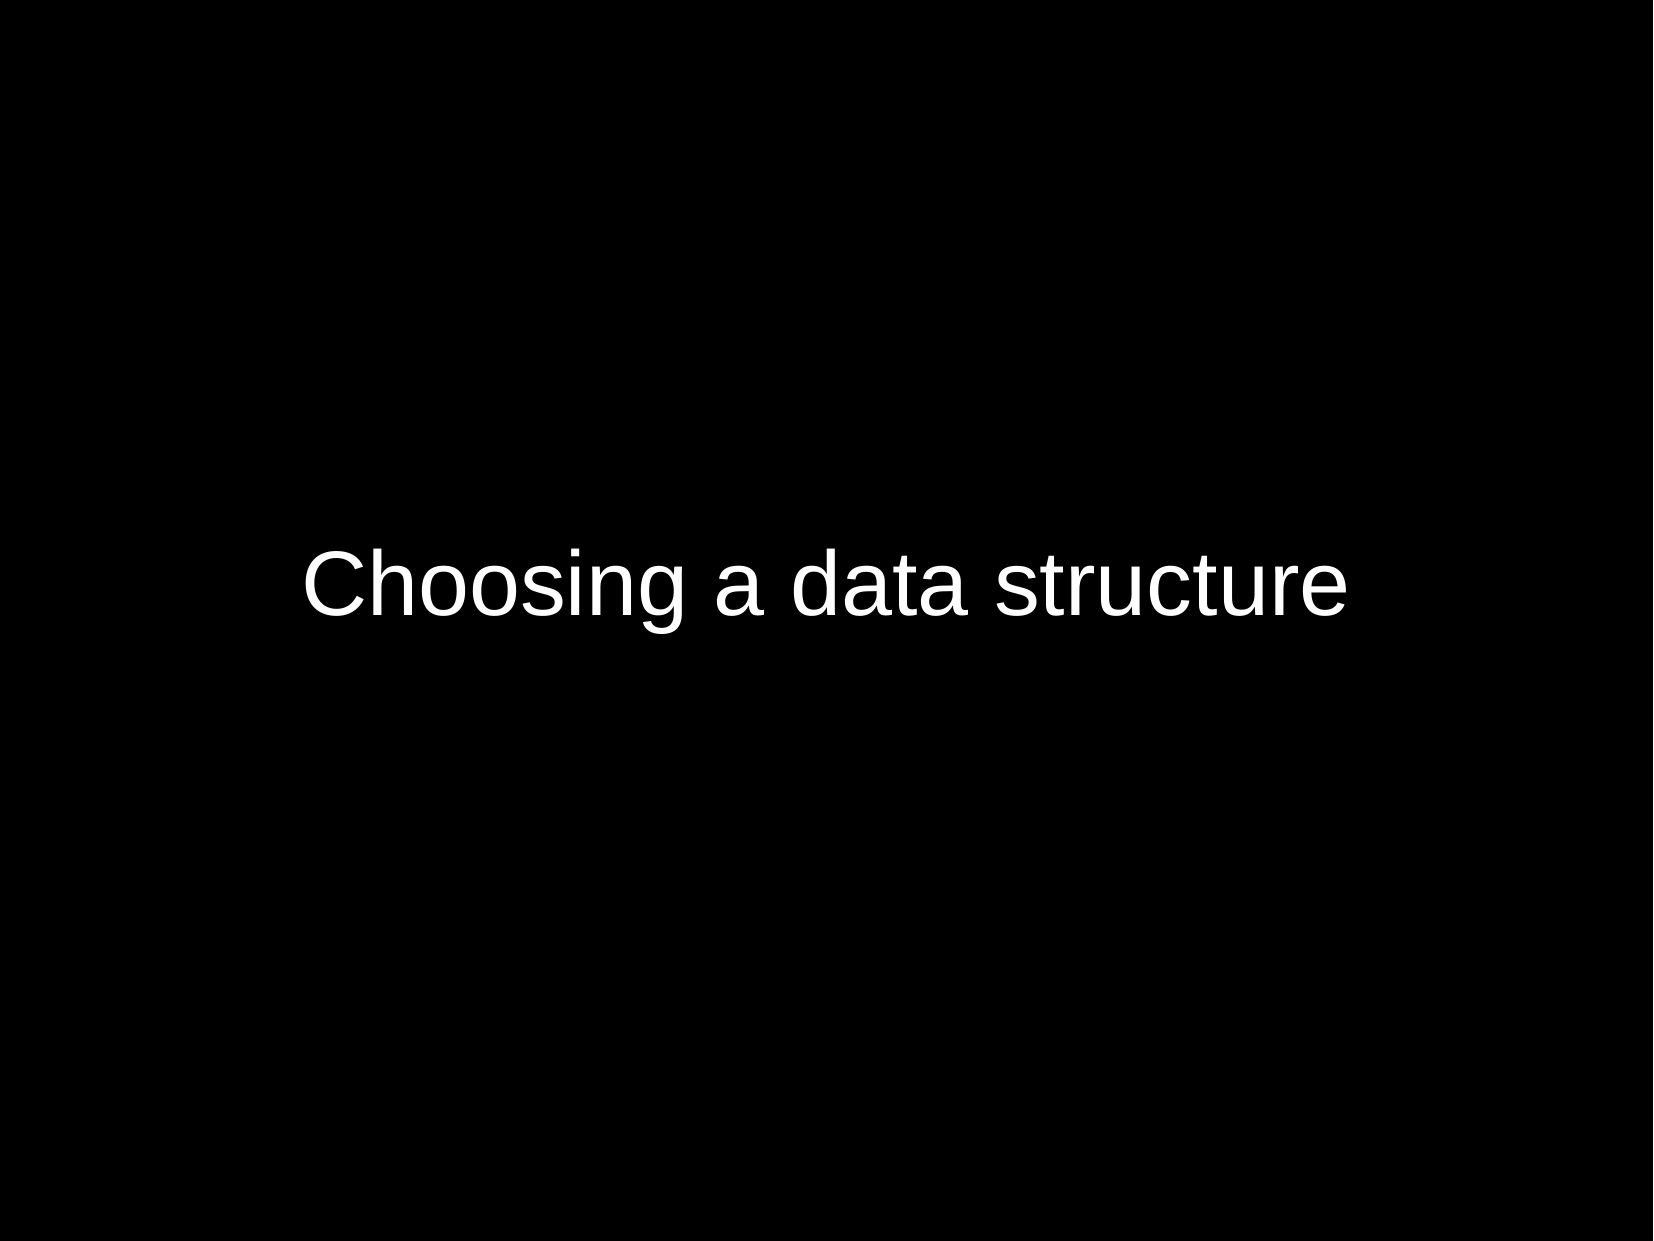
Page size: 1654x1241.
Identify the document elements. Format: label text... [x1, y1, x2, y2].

title Choosing a data structure [82, 480, 1571, 688]
